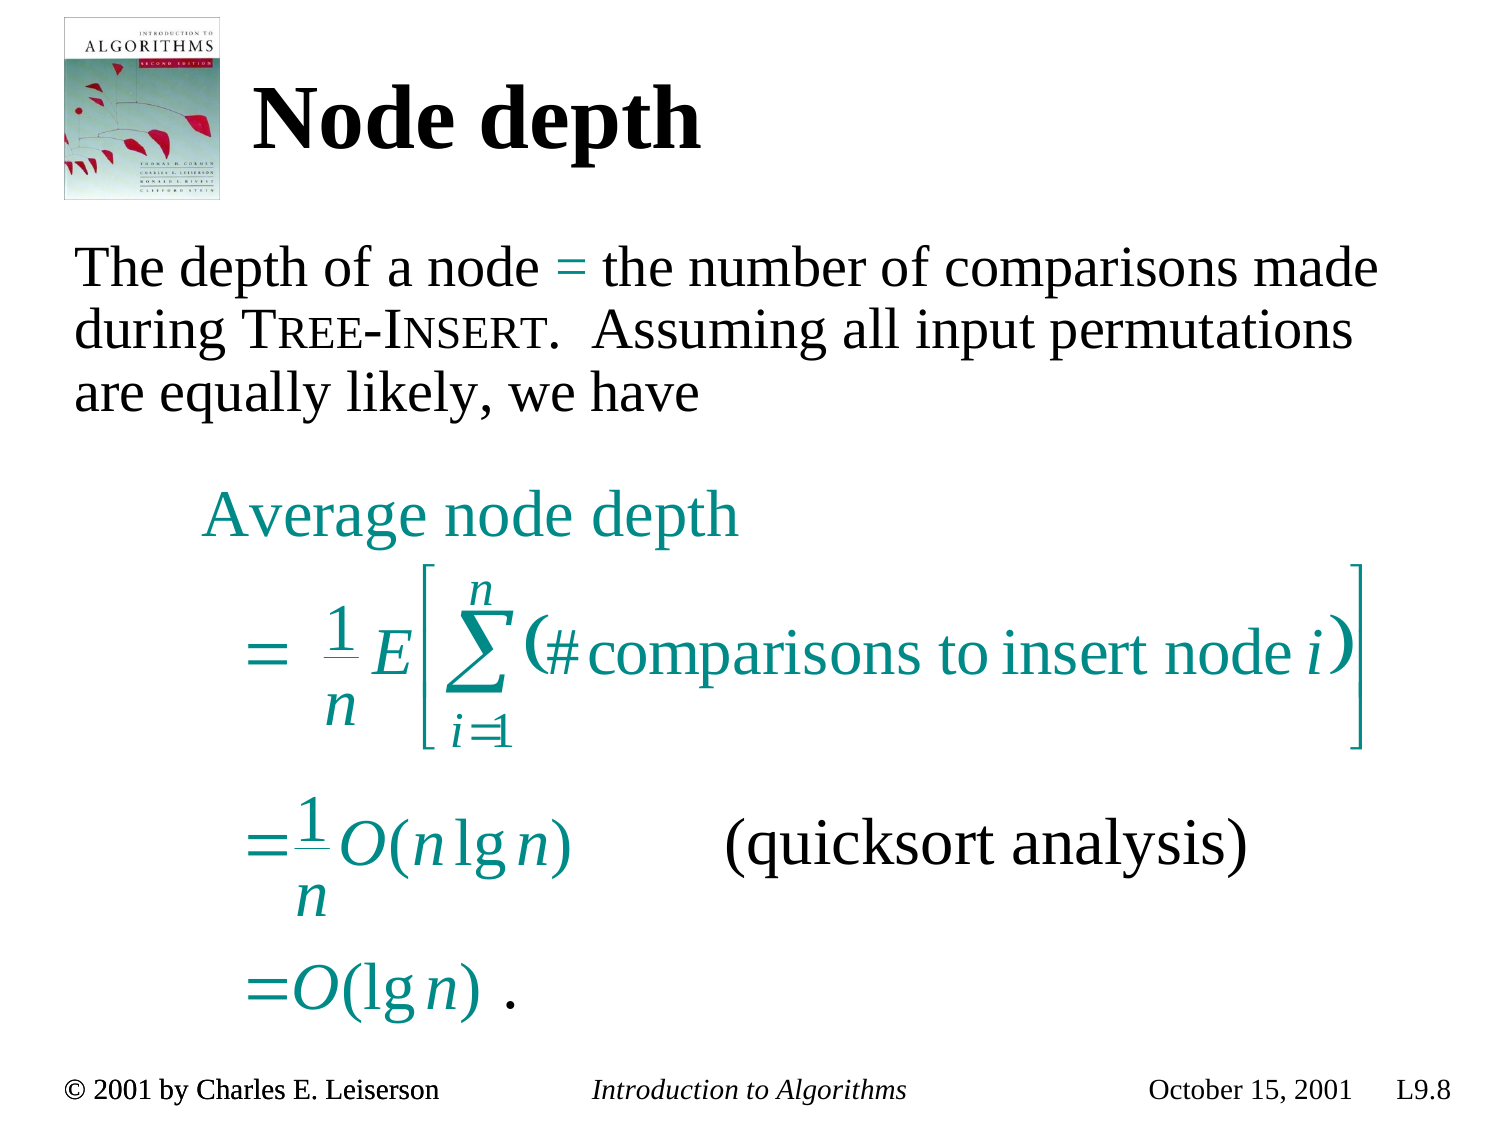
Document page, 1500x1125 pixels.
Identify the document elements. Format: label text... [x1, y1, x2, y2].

text_box Node depth [237, 24, 1476, 213]
text_box Introduction to Algorithms [577, 1062, 923, 1113]
picture [64, 17, 220, 200]
text_box October 15, 2001 L9.<number> [1025, 1062, 1467, 1113]
text_box (quicksort analysis) [709, 790, 1265, 887]
chart [238, 560, 1379, 1028]
text_box The depth of a node = the number of comparisons made during TREE-INSERT. Assuming all input permutations are equally likely, we have [59, 228, 1426, 433]
text_box Average node depth [186, 462, 756, 558]
text_box . [487, 934, 535, 1030]
